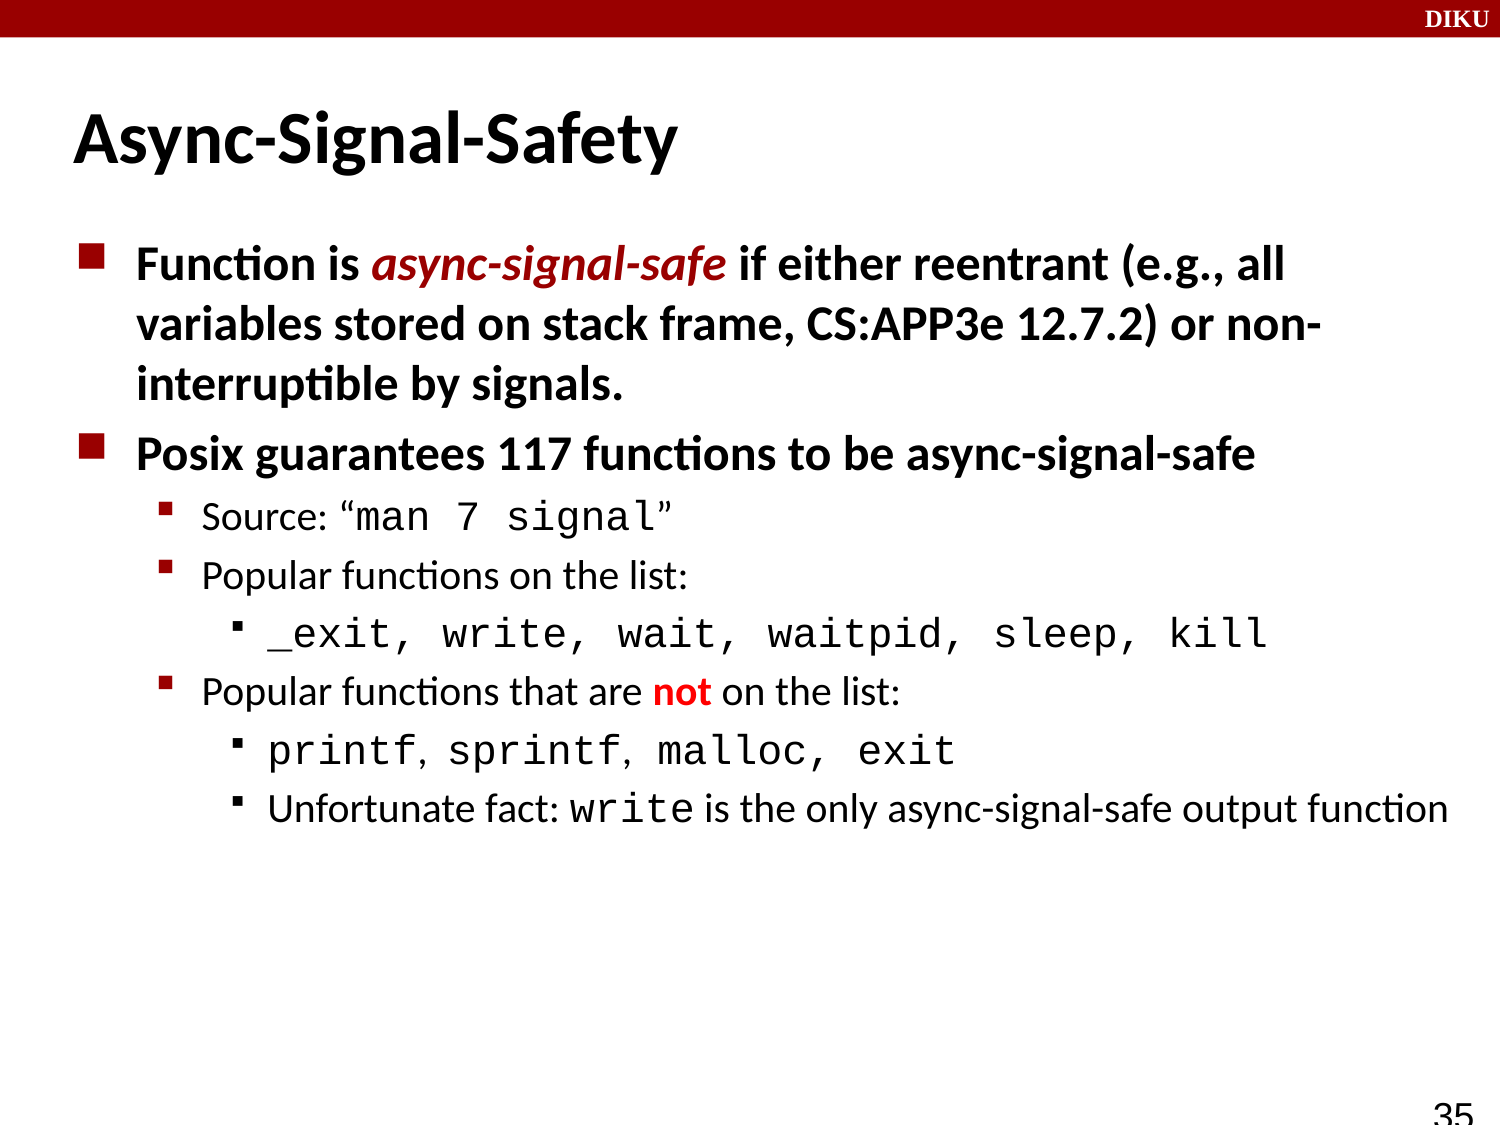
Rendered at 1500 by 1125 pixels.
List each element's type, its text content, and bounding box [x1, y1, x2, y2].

text_box Async-Signal-Safety [58, 71, 1304, 197]
text_box Function is async-signal-safe if either reentrant (e.g., all variables stored on stack frame, CS:APP3e 12.7.2) or non-interruptible by signals. Posix guarantees 117 functions to be async-signal-safe Source: “man 7 signal” Popular functions on the list: _exit, write, wait, waitpid, sleep, kill Popular functions that are not on the list: printf, sprintf, malloc, exit Unfortunate fact: write is the only async-signal-safe output function [65, 223, 1488, 838]
